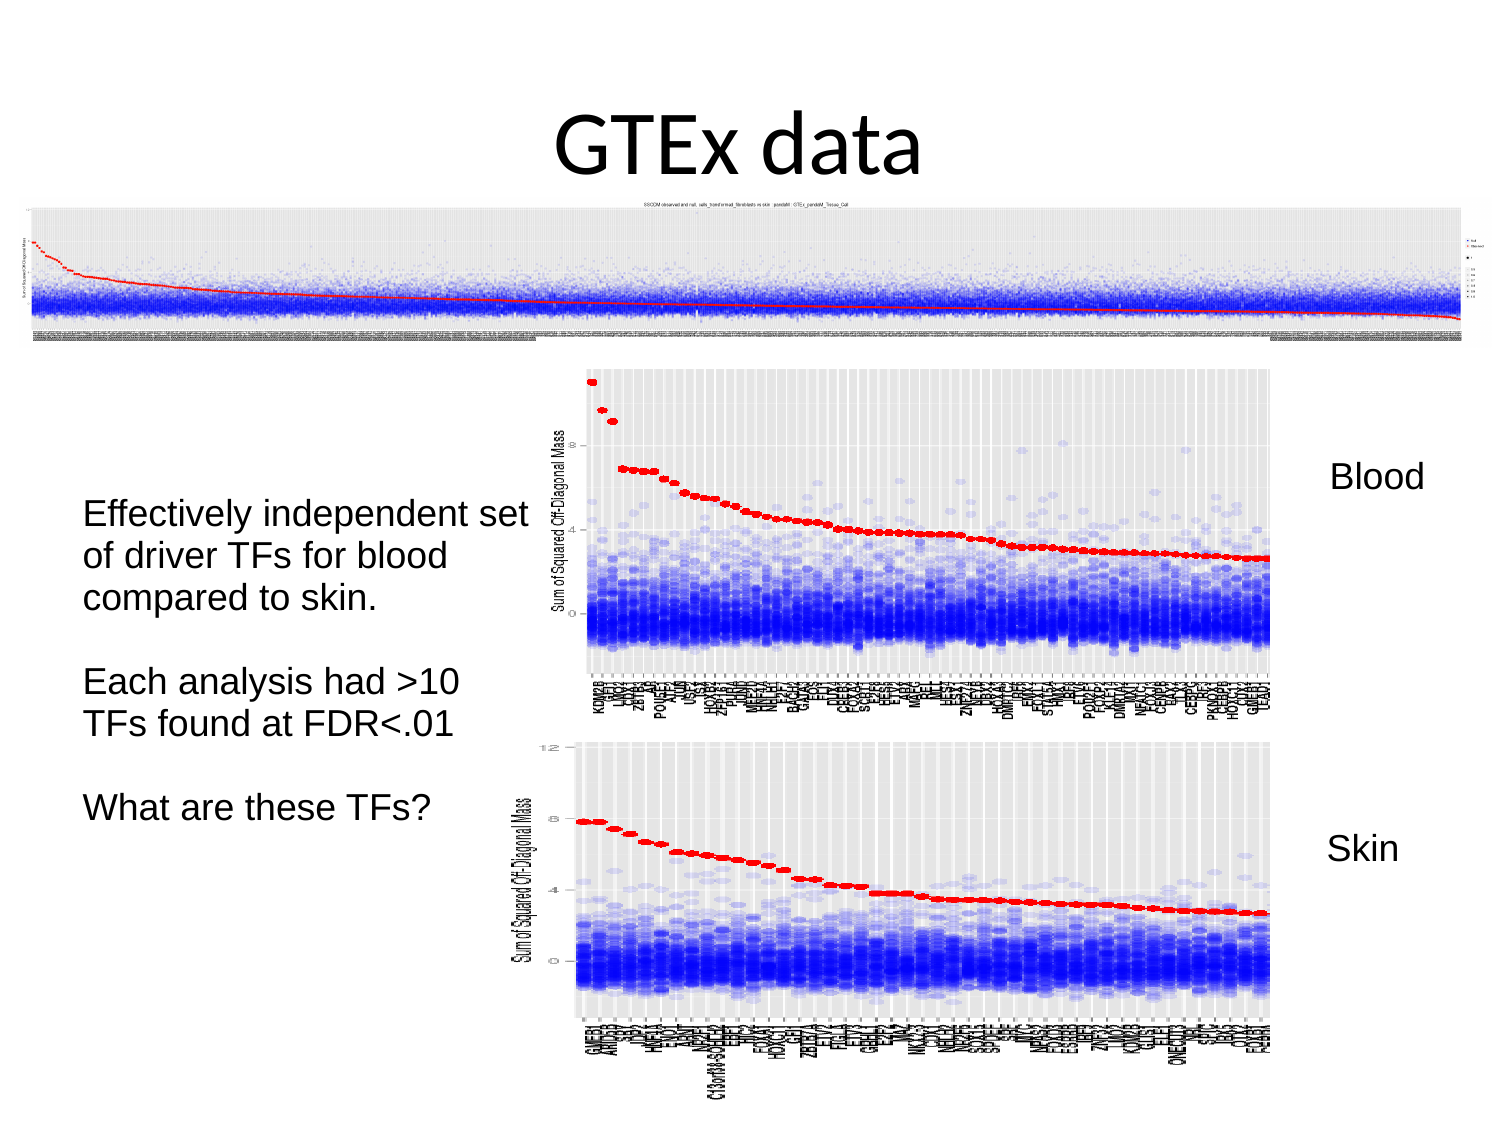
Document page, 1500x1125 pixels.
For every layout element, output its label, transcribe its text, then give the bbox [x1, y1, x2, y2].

picture [19, 197, 1492, 1125]
text_box Skin [1311, 819, 1415, 877]
title GTEx data [101, 31, 1377, 197]
text_box Effectively independent set of driver TFs for blood compared to skin. Each analysis had >10 TFs found at FDR<.01 What are these TFs? [67, 484, 536, 836]
text_box Blood [1314, 448, 1440, 506]
